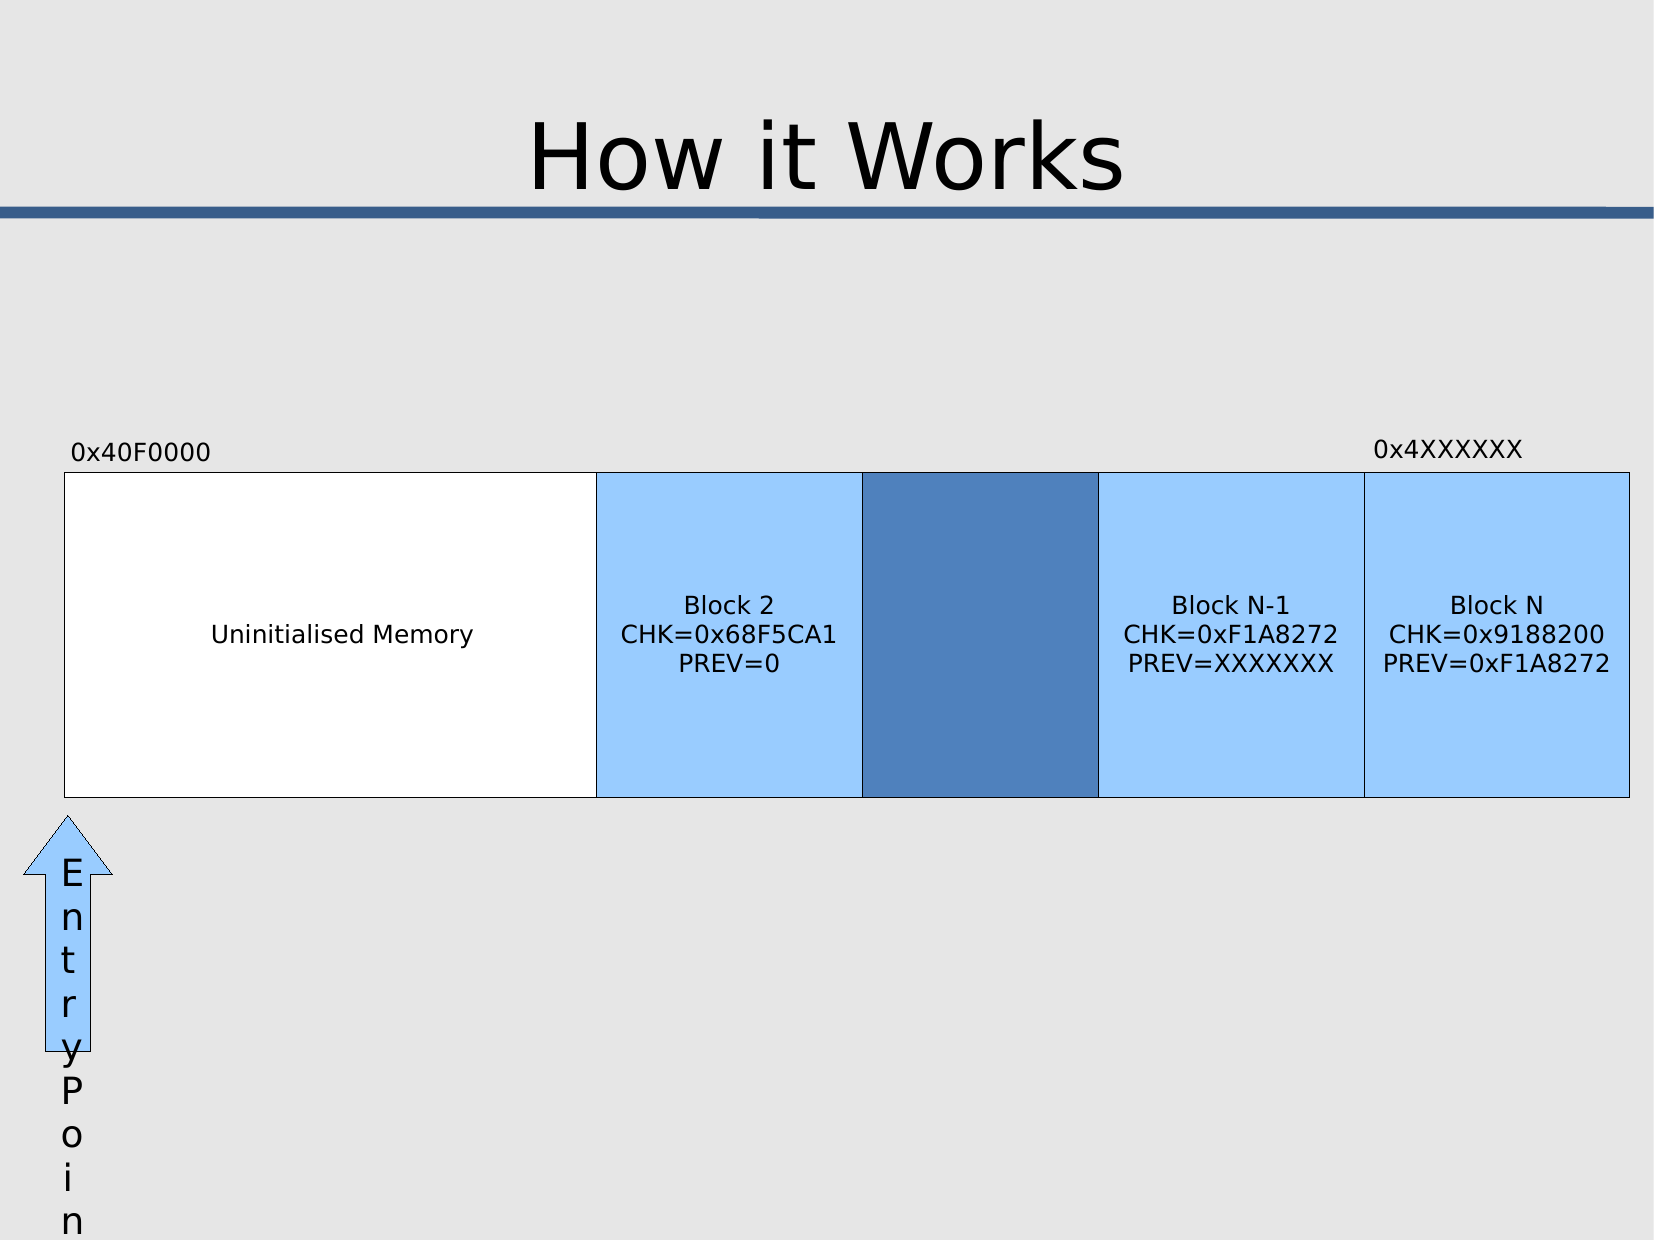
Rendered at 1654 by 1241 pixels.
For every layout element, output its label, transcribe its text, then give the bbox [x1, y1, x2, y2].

text_box Entry Point [23, 815, 113, 1052]
text_box Block 2 CHK=0x68F5CA1 PREV=0 [596, 472, 863, 798]
text_box 0x40F0000 [55, 431, 227, 476]
text_box Block N-1 CHK=0xF1A8272 PREV=XXXXXXX [1098, 472, 1365, 798]
text_box Uninitialised Memory [64, 472, 596, 798]
text_box [863, 472, 1098, 798]
title How it Works [82, 56, 1571, 250]
text_box 0x4XXXXXX [1358, 428, 1539, 473]
text_box Block N CHK=0x9188200 PREV=0xF1A8272 [1365, 472, 1630, 798]
